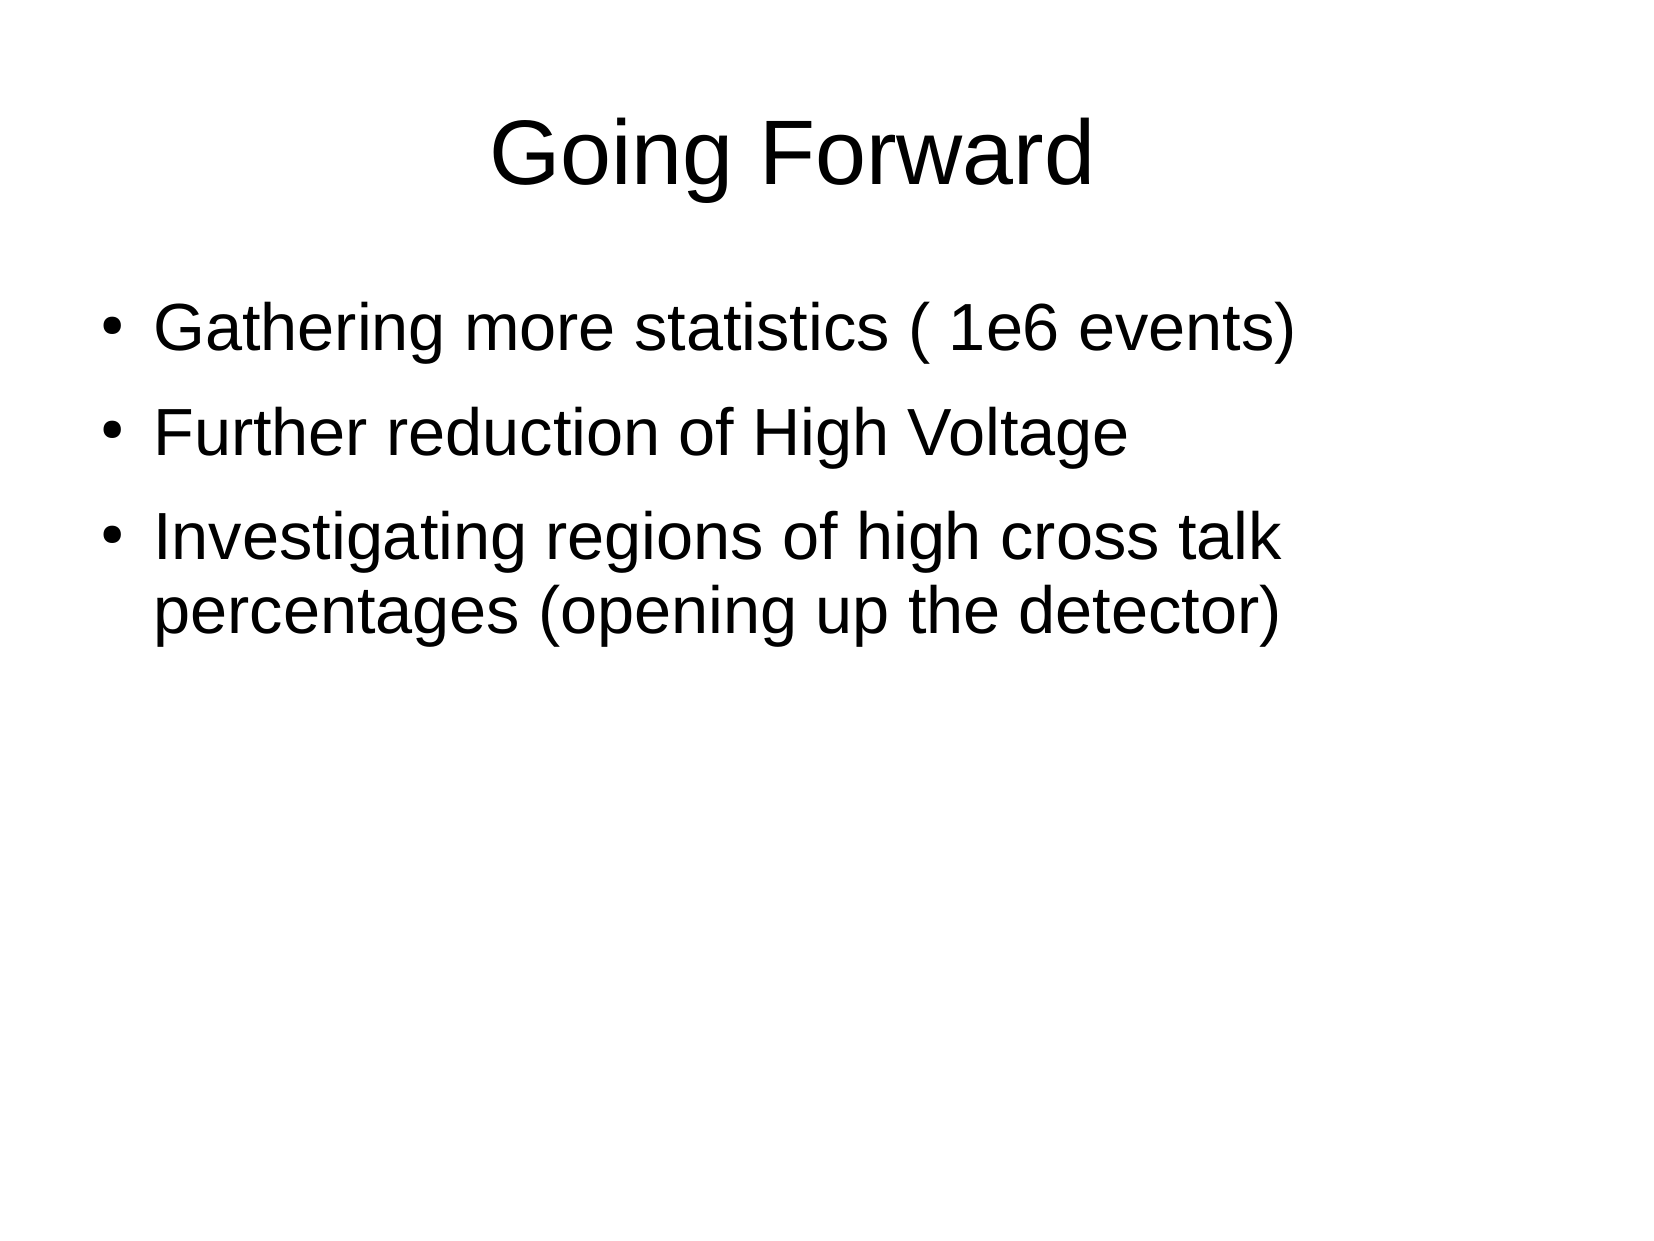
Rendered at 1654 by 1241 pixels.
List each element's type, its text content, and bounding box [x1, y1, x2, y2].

title Going Forward [82, 49, 1571, 257]
list Gathering more statistics ( 1e6 events) Further reduction of High Voltage Investigating regions of high cross talk percentages (opening up the detector) [82, 290, 1571, 1010]
